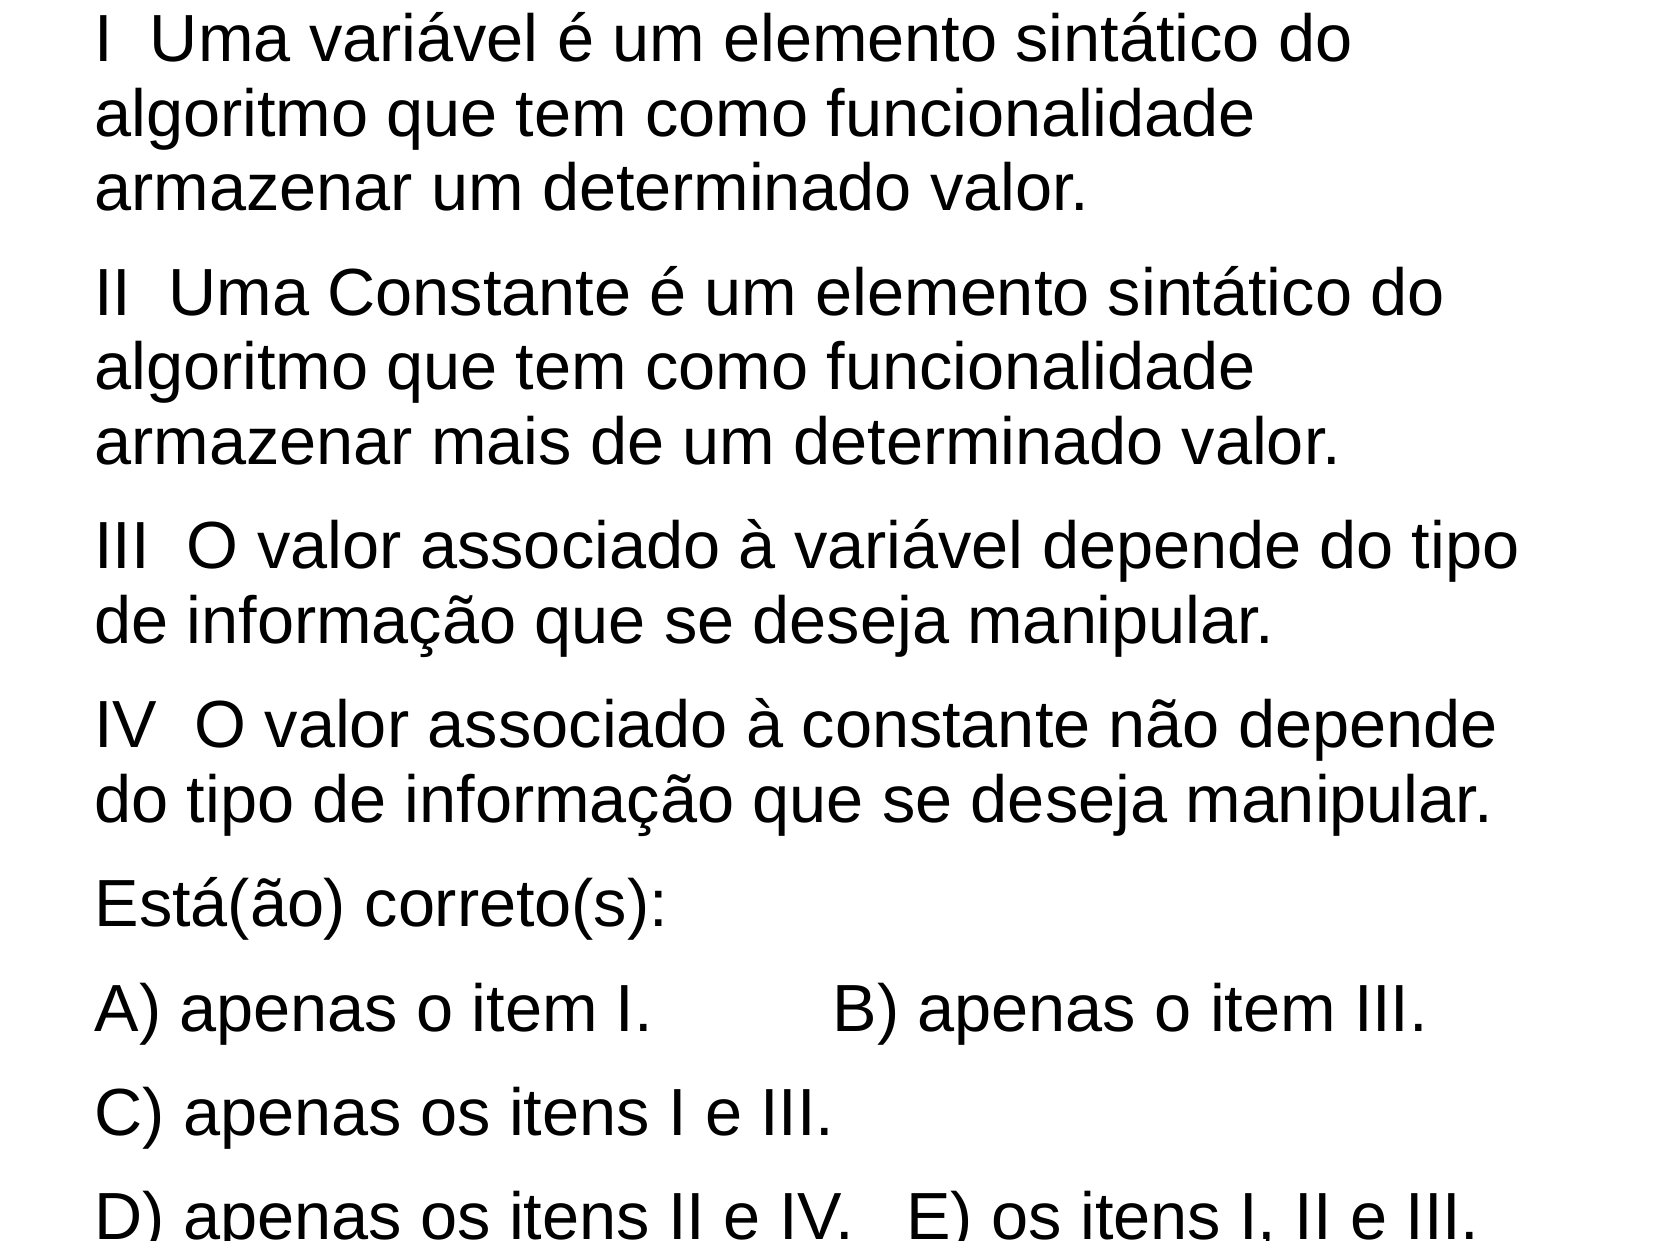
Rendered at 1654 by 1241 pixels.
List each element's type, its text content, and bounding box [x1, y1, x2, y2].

list I ­ Uma variável é um elemento sintático do algoritmo que tem como funcionalidade armazenar um determinado valor. II ­ Uma Constante é um elemento sintático do algoritmo que tem como funcionalidade armazenar mais de um determinado valor. III ­ O valor associado à variável depende do tipo de informação que se deseja manipular. IV ­ O valor associado à constante não depende do tipo de informação que se deseja manipular. Está(ão) correto(s): A) apenas o item I. B) apenas o item III. C) apenas os itens I e III. D) apenas os itens II e IV. E) os itens I, II e III. [94, 0, 1583, 1241]
